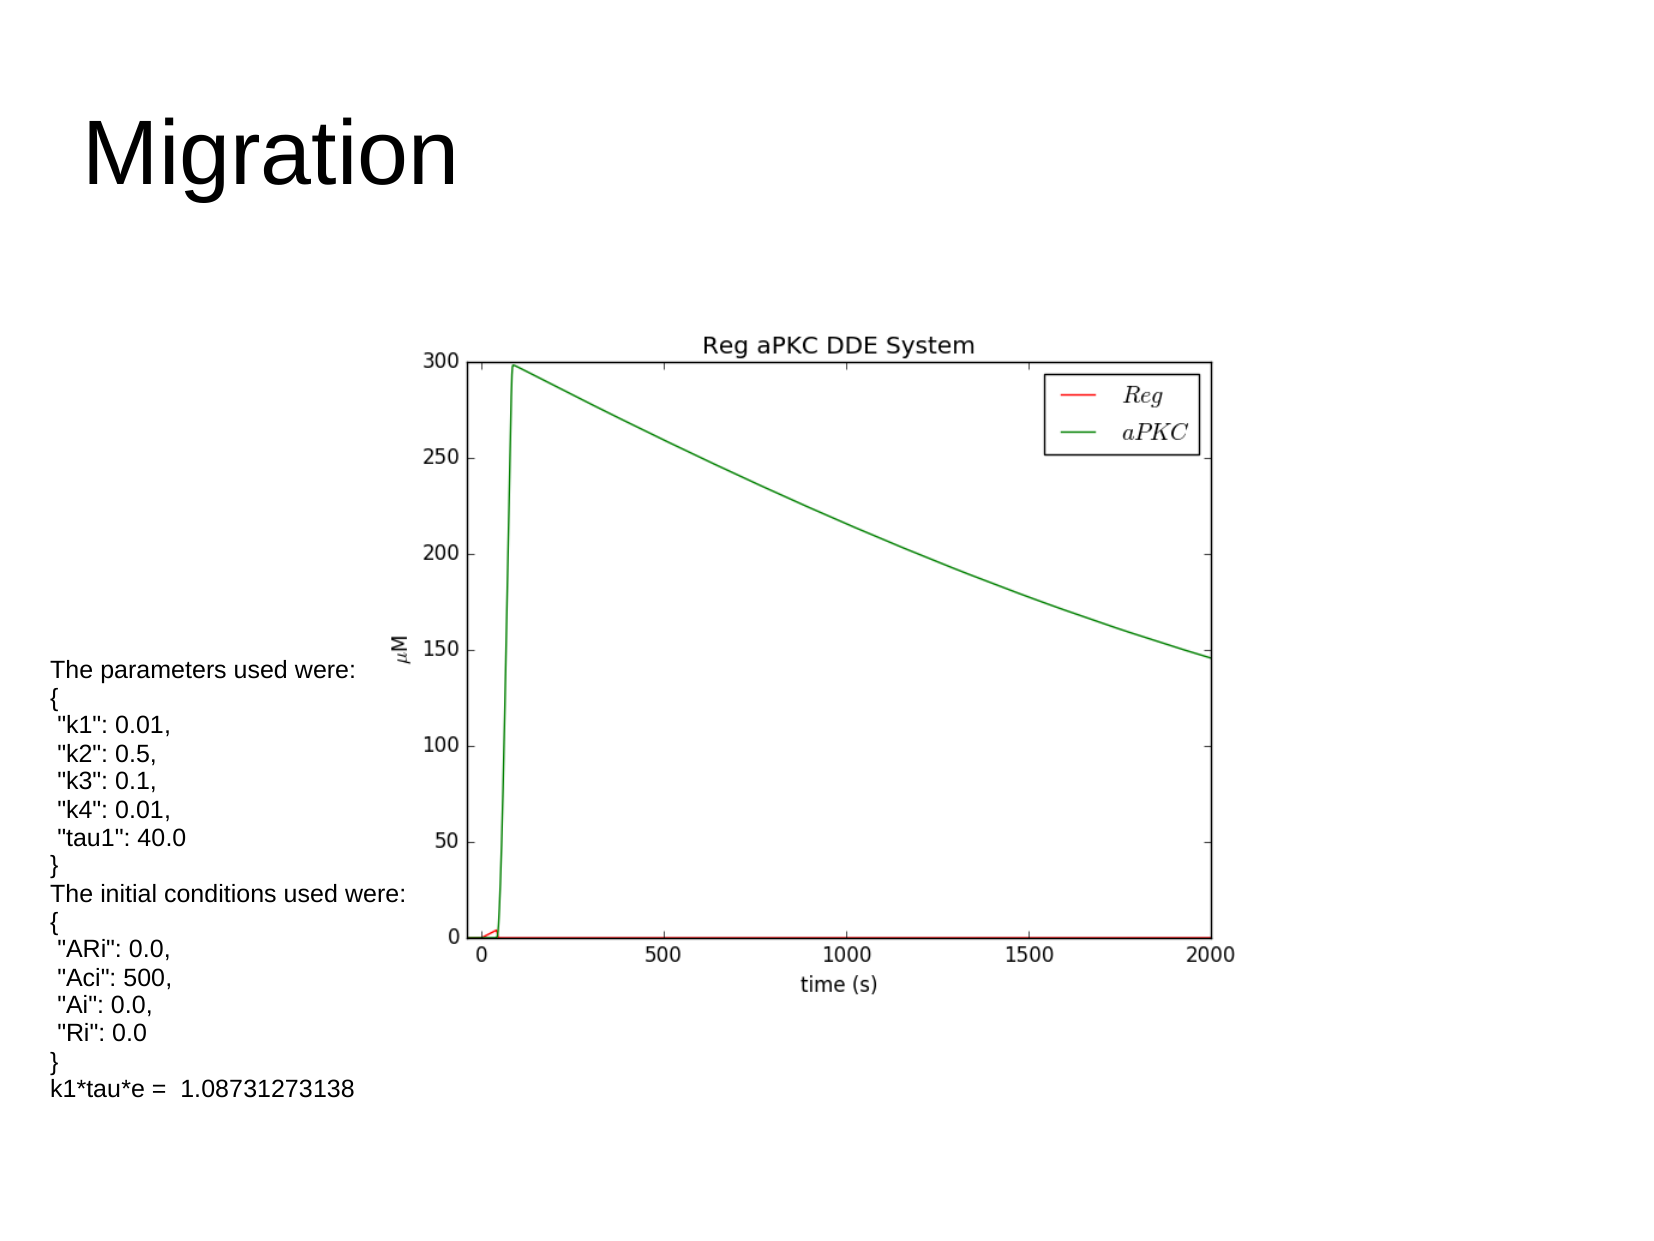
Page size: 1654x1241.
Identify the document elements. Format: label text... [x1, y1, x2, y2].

title Migration [82, 49, 1571, 257]
picture [347, 290, 1307, 1010]
text_box The parameters used were: { "k1": 0.01, "k2": 0.5, "k3": 0.1, "k4": 0.01, "tau1": 40.0 } The initial conditions used were: { "ARi": 0.0, "Aci": 500, "Ai": 0.0, "Ri": 0.0 } k1*tau*e = 1.08731273138 [35, 647, 608, 1241]
